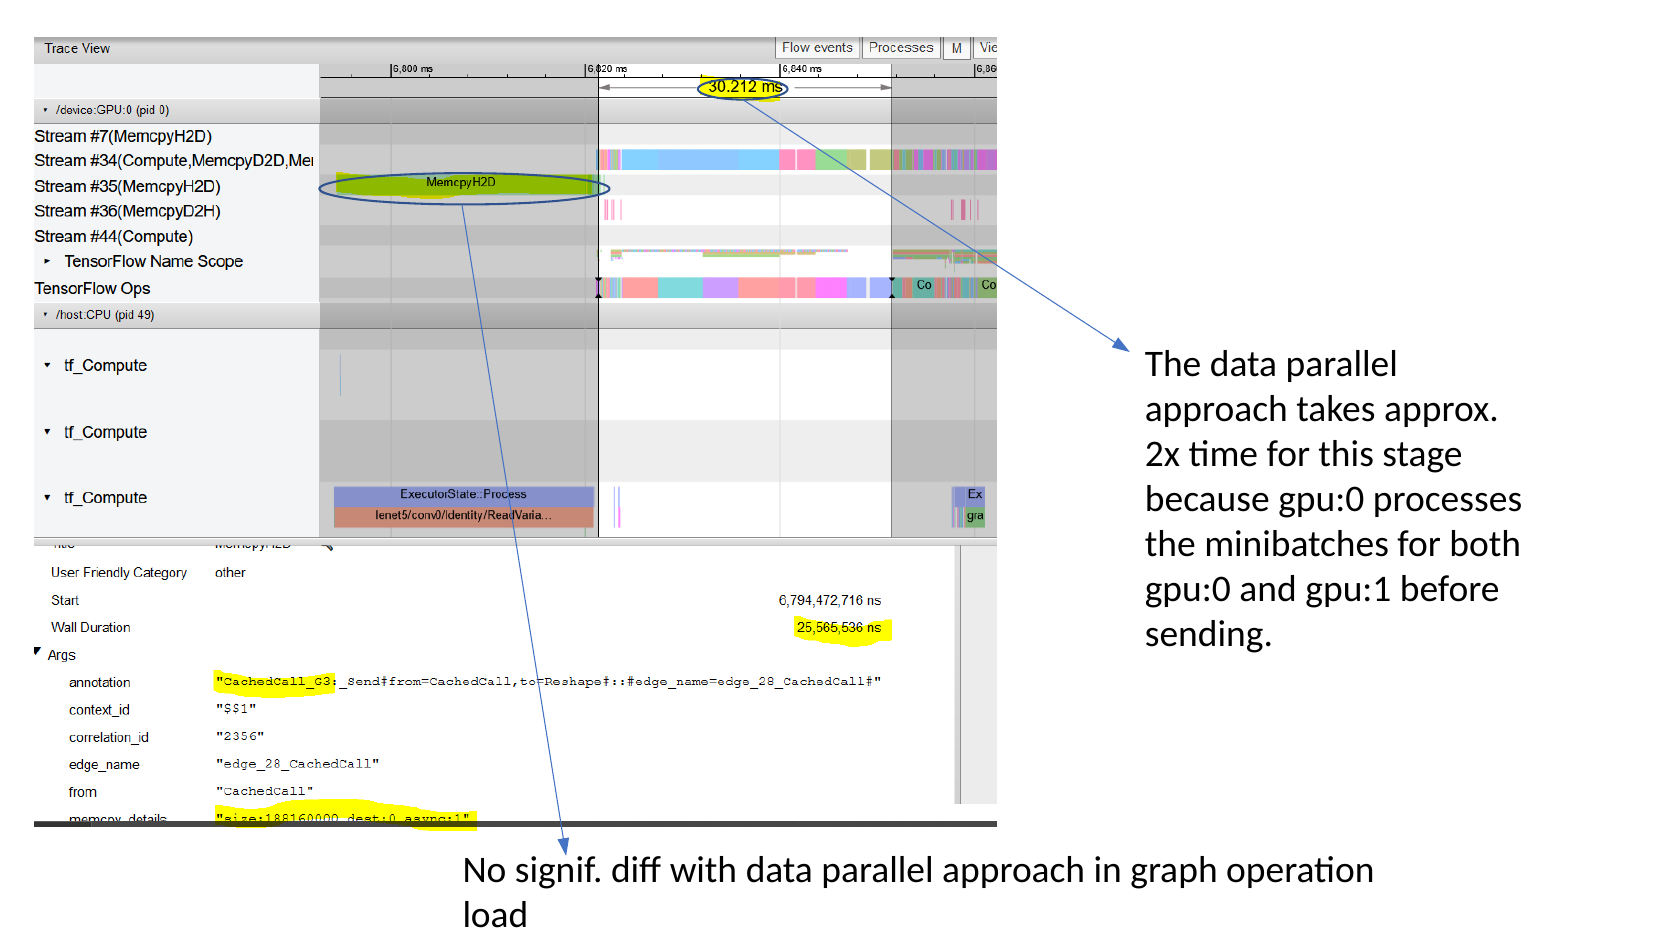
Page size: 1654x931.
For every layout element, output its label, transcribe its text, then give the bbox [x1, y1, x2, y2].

picture [700, 80, 786, 98]
picture [321, 175, 608, 203]
text_box The data parallel approach takes approx. 2x time for this stage because gpu:0 processes the minibatches for both gpu:0 and gpu:1 before sending. [1129, 331, 1554, 665]
picture [34, 37, 997, 831]
text_box No signif. diff with data parallel approach in graph operation load [447, 837, 1448, 931]
